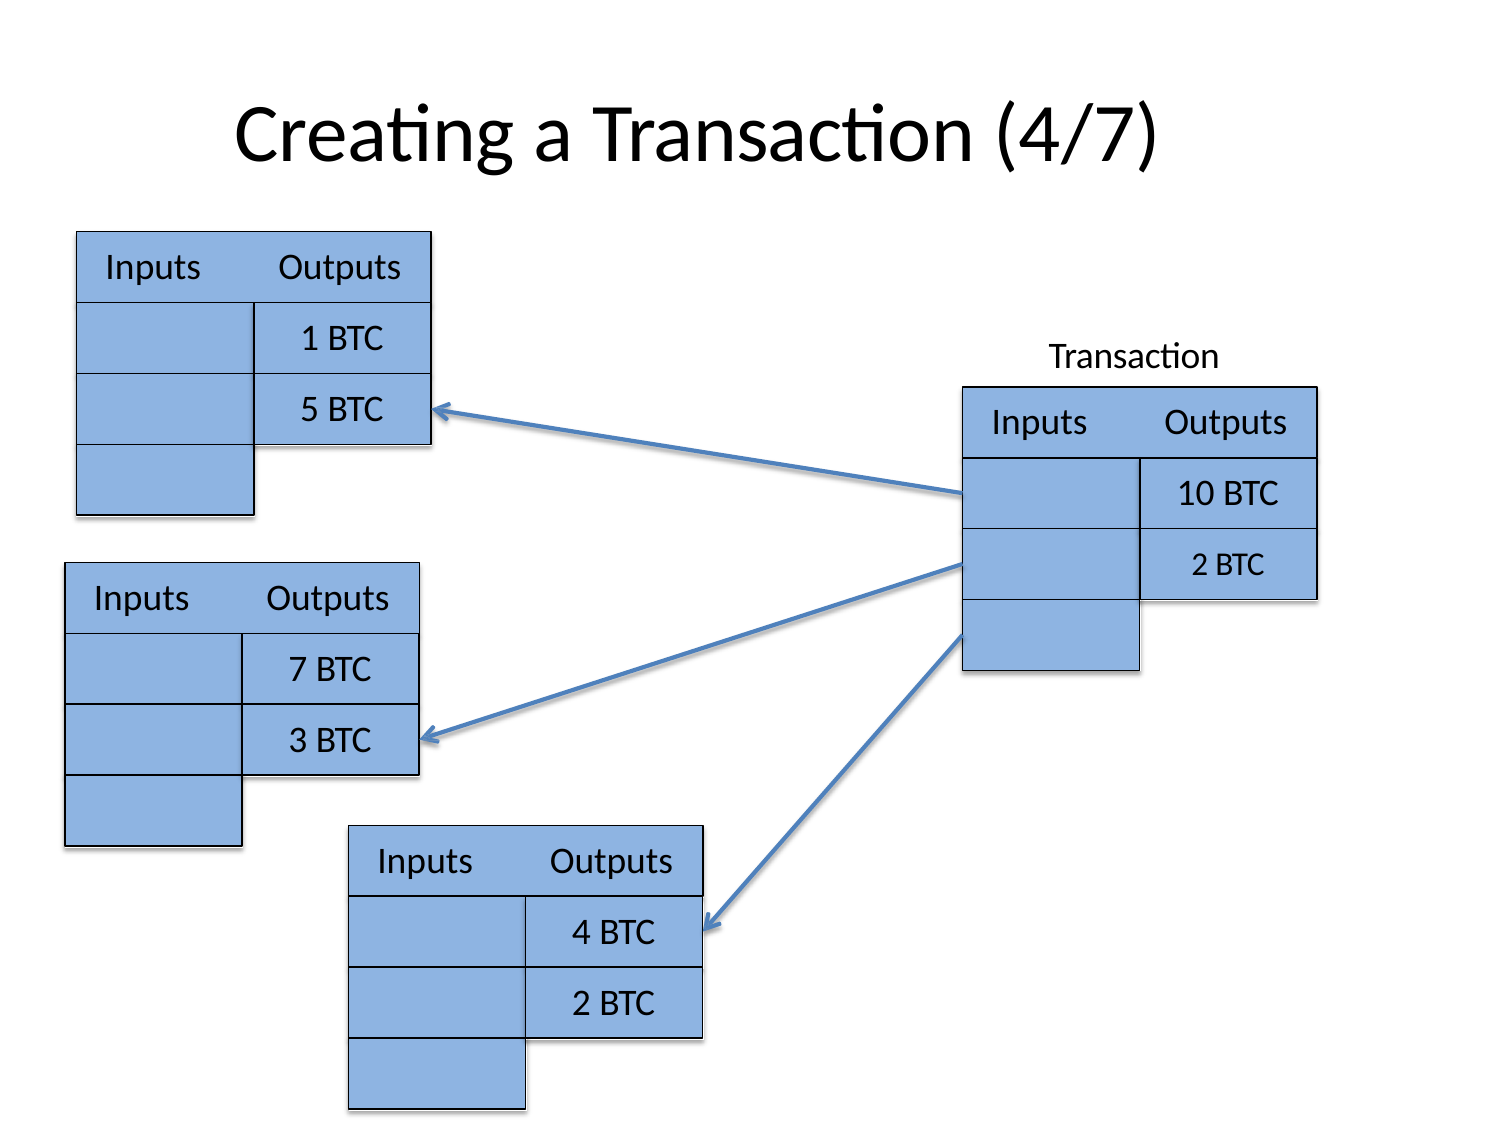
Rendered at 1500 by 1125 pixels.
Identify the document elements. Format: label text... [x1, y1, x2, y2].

text_box 5 BTC [298, 383, 423, 430]
text_box [1141, 529, 1316, 599]
text_box 3 BTC [286, 714, 393, 760]
text_box Inputs [91, 573, 192, 619]
text_box Inputs [375, 835, 476, 882]
text_box 2 BTC [1189, 542, 1335, 582]
text_box 10 BTC [1174, 468, 1317, 514]
text_box [56, 227, 1325, 1121]
text_box Outputs [283, 266, 298, 276]
text_box 4 BTC [569, 906, 677, 952]
text_box 1 BTC [298, 313, 431, 359]
title Creating a Transaction (4/7) [90, 33, 1410, 266]
text_box 2 BTC [569, 977, 690, 1023]
picture [954, 382, 1327, 456]
text_box Outputs [1162, 397, 1320, 443]
text_box Inputs [103, 266, 204, 288]
text_box Transaction [1046, 331, 1260, 377]
text_box Outputs [548, 835, 677, 882]
text_box 7 BTC [286, 643, 393, 689]
text_box Outputs [276, 266, 441, 288]
text_box Outputs [264, 573, 393, 619]
text_box Inputs [989, 397, 1090, 443]
